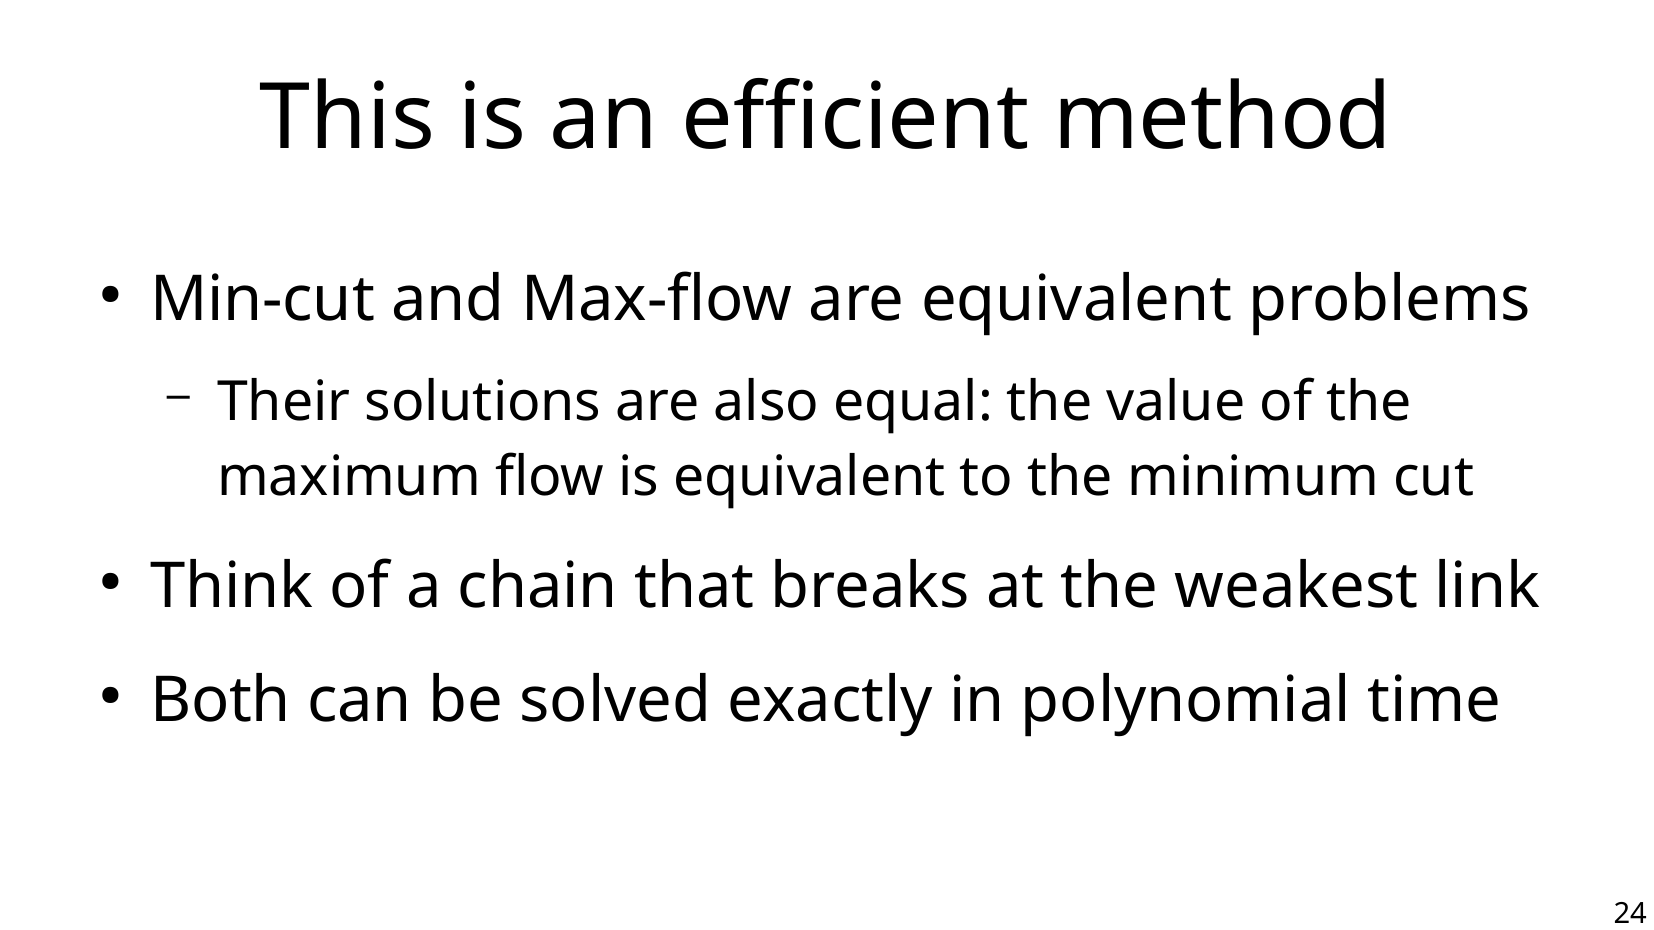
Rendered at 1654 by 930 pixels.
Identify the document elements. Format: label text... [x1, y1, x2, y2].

title This is an efficient method [82, 49, 1571, 257]
list Min-cut and Max-flow are equivalent problems Their solutions are also equal: the value of the maximum flow is equivalent to the minimum cut Think of a chain that breaks at the weakest link Both can be solved exactly in polynomial time [82, 290, 1571, 930]
